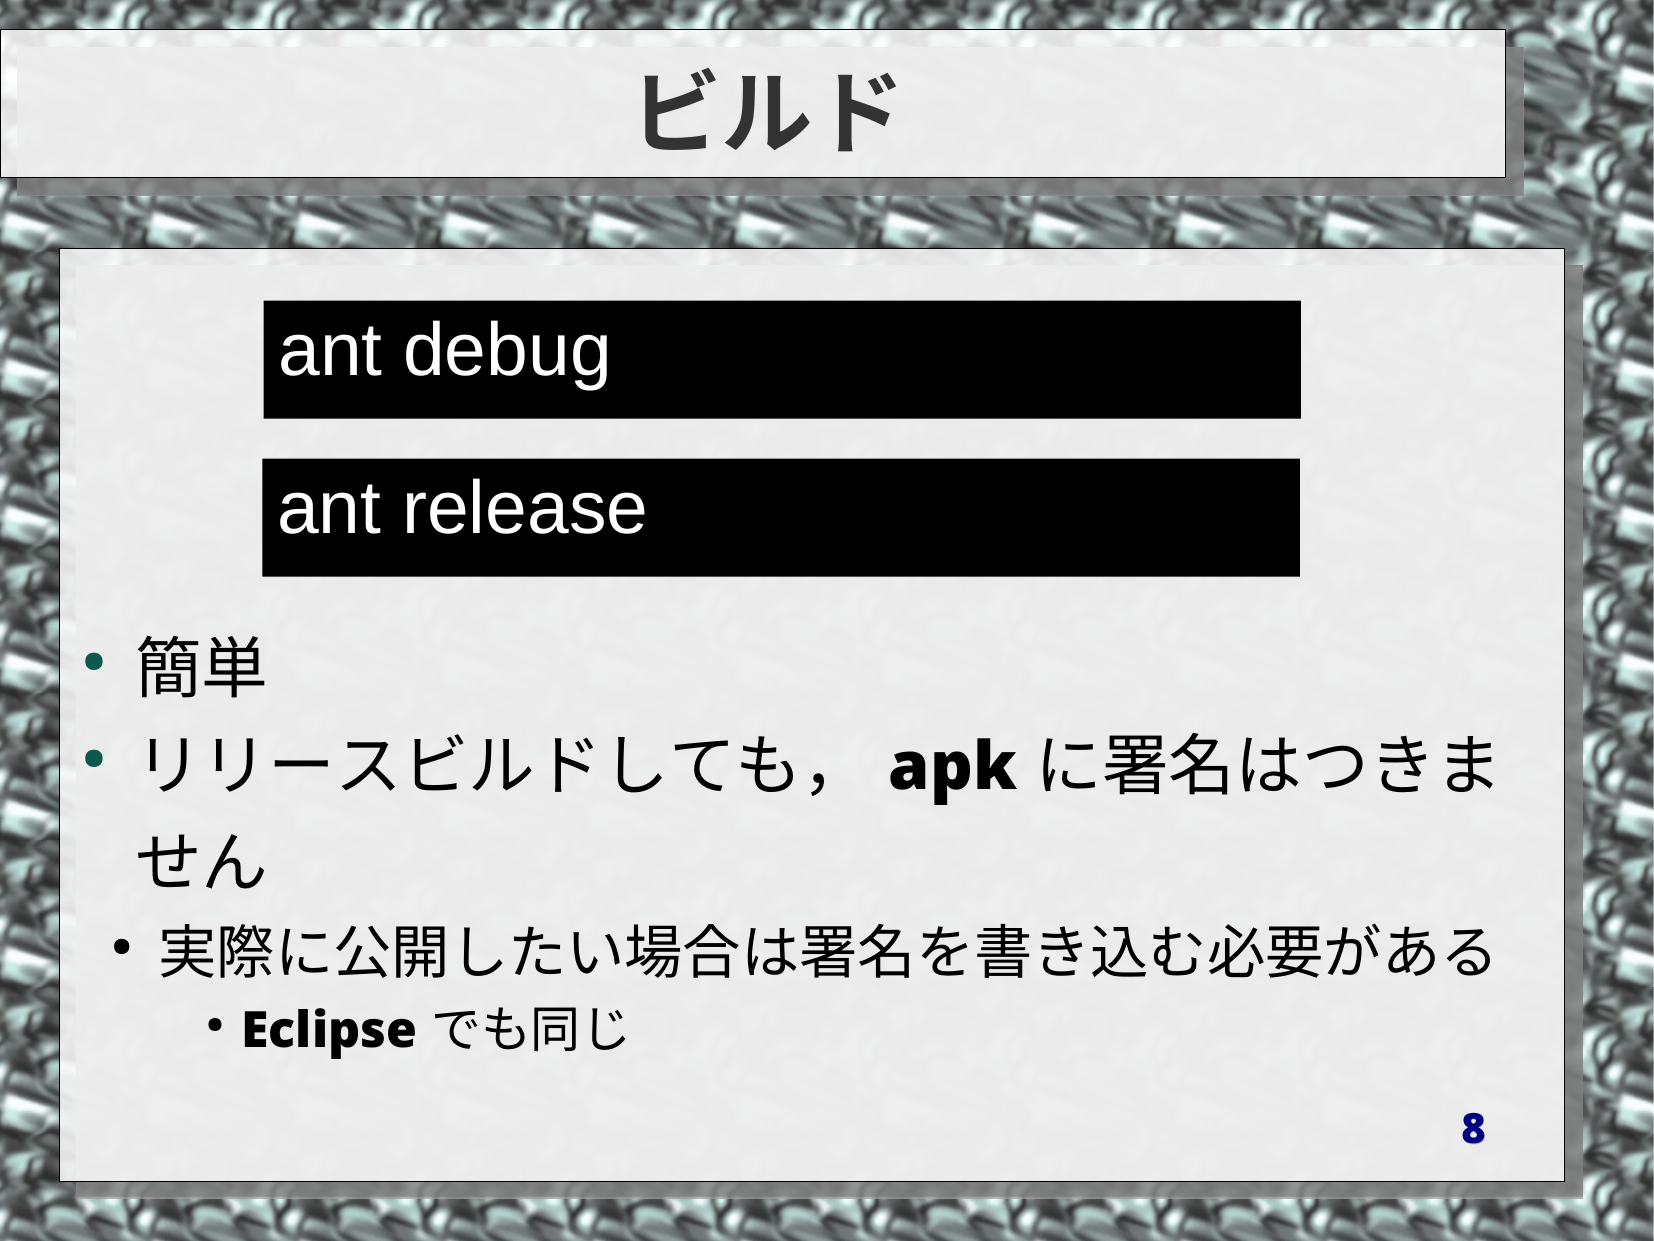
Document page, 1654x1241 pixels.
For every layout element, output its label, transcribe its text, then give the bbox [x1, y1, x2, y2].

text_box ant debug [263, 300, 1301, 419]
list 簡単 リリースビルドしても，apkに署名はつきません 実際に公開したい場合は署名を書き込む必要がある Eclipseでも同じ [64, 252, 1565, 1137]
picture [0, 0, 1654, 1241]
title ビルド [29, 37, 1506, 176]
text_box ant release [262, 458, 1300, 577]
